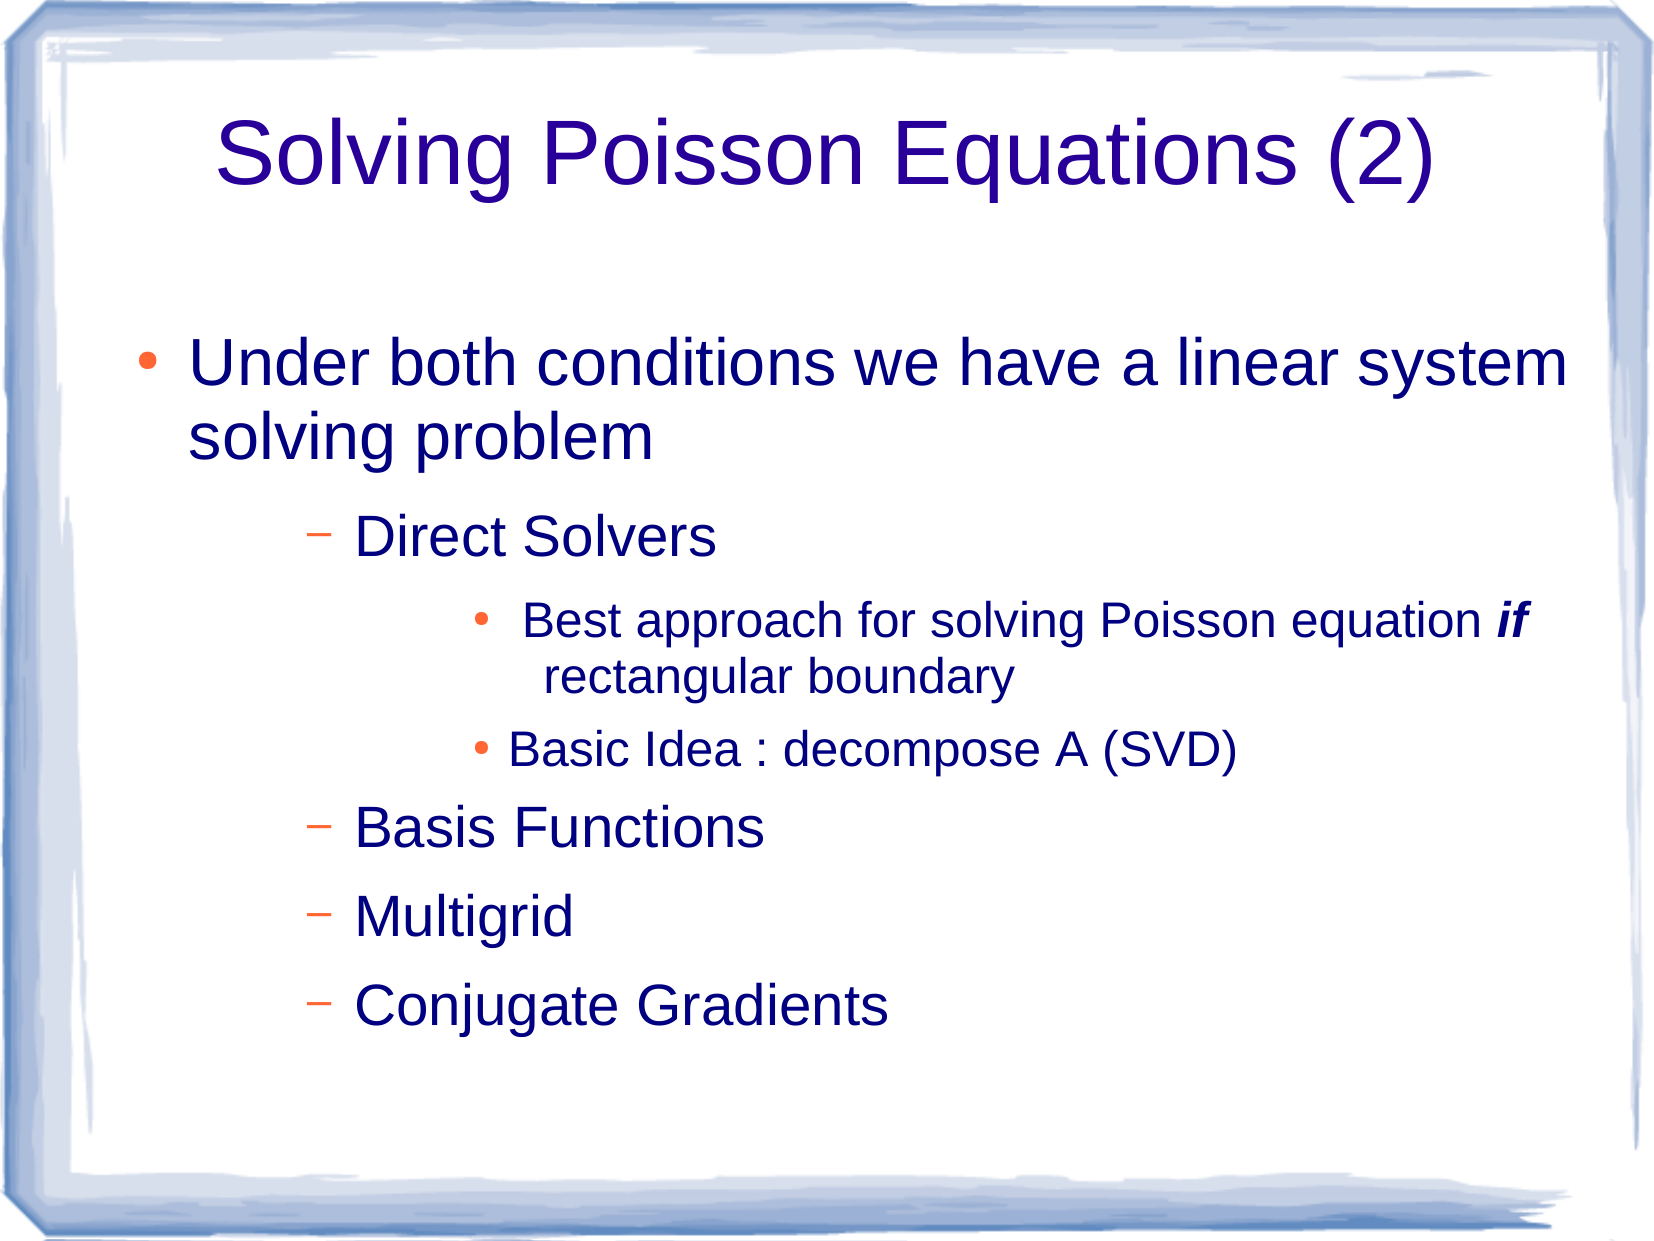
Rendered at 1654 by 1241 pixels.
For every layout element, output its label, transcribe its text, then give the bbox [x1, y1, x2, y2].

picture [0, 0, 1654, 1241]
title Solving Poisson Equations (2) [82, 56, 1571, 250]
list Under both conditions we have a linear system solving problem Direct Solvers Best approach for solving Poisson equation if rectangular boundary Basic Idea : decompose A (SVD) Basis Functions Multigrid Conjugate Gradients [118, 324, 1571, 1039]
